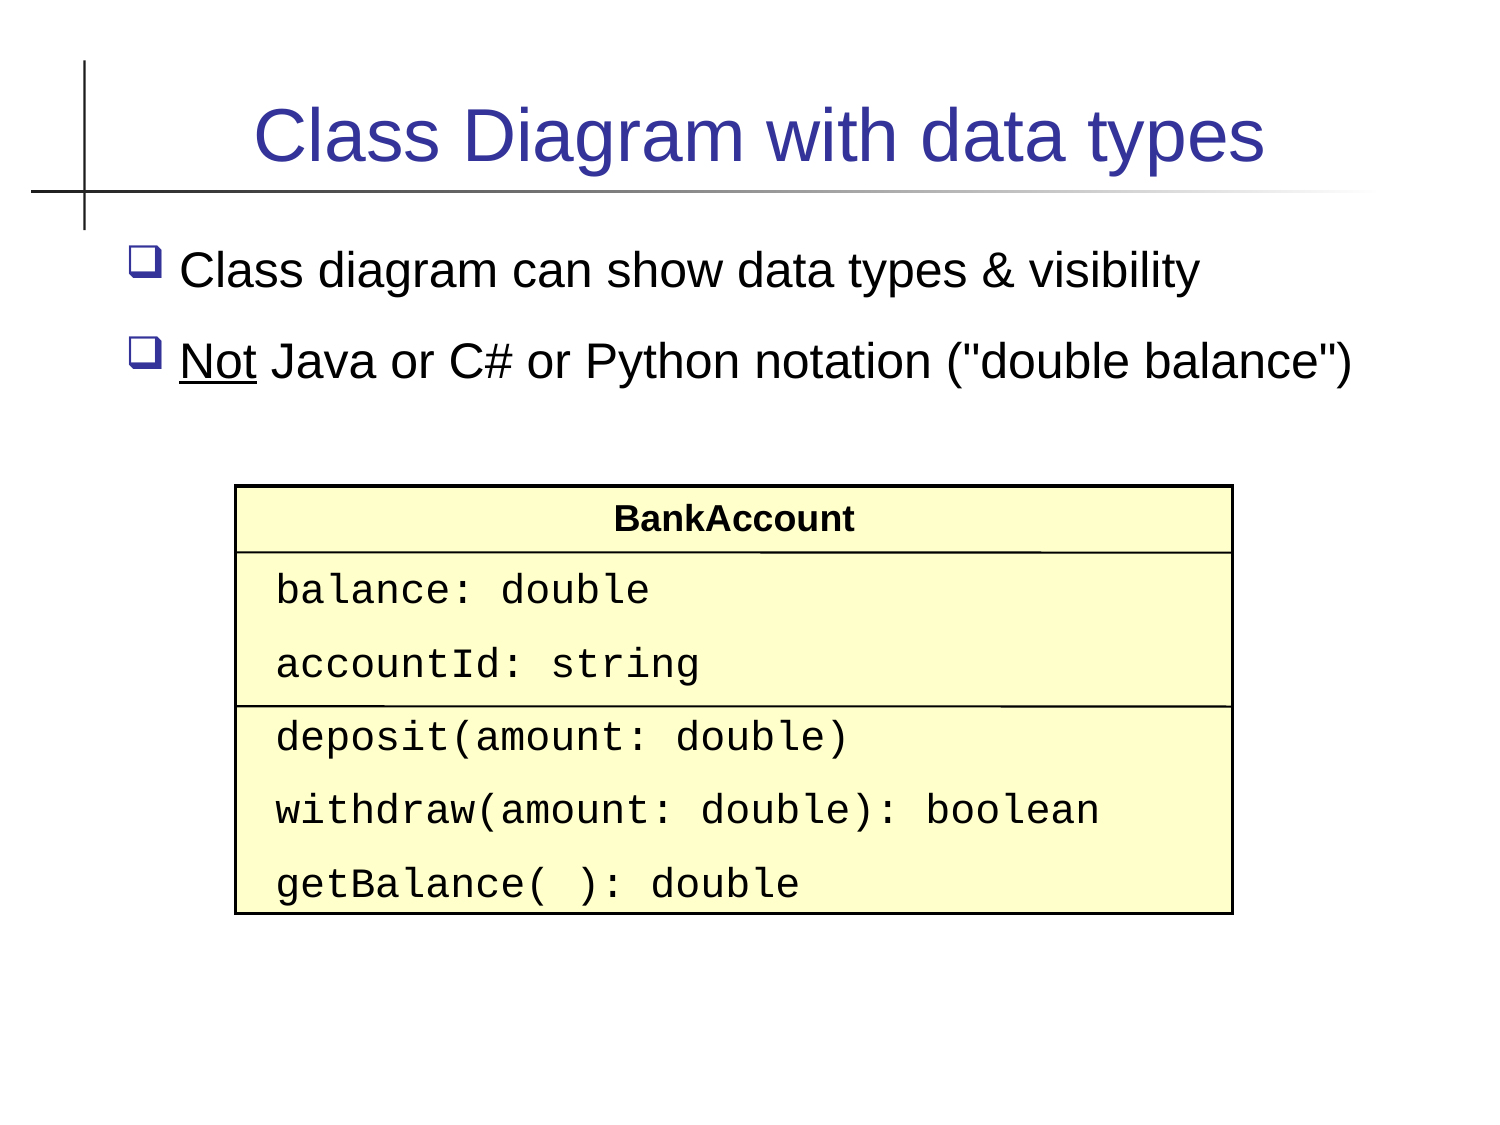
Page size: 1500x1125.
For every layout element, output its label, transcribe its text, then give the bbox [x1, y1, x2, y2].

text_box BankAccount balance: double accountId: string deposit(amount: double) withdraw(amount: double): boolean getBalance( ): double [235, 485, 1233, 551]
text_box BankAccount balance: double accountId: string deposit(amount: double) withdraw(amount: double): boolean getBalance( ): double [235, 708, 1233, 914]
text_box BankAccount balance: double accountId: string deposit(amount: double) withdraw(amount: double): boolean getBalance( ): double [235, 554, 1233, 705]
title Class Diagram with data types [100, 42, 1400, 185]
list Class diagram can show data types & visibility Not Java or C# or Python notation ("double balance") [110, 229, 1411, 538]
